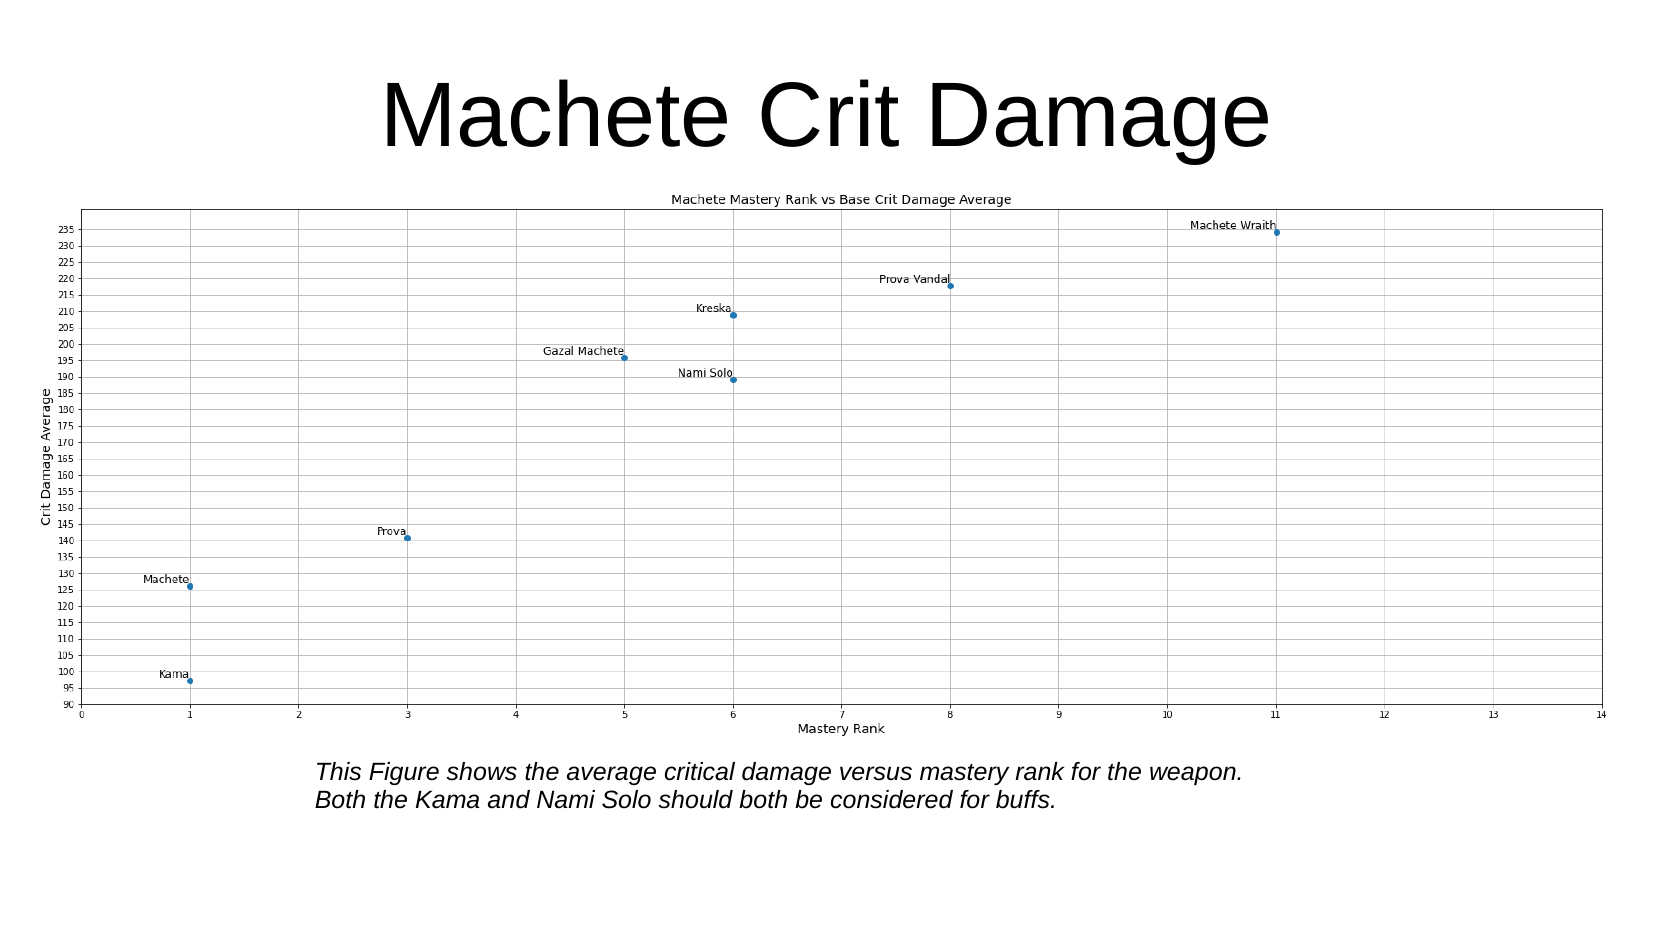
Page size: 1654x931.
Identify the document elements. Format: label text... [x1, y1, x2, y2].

picture [34, 187, 1613, 742]
title Machete Crit Damage [82, 37, 1571, 187]
text_box This Figure shows the average critical damage versus mastery rank for the weapon. Both the Kama and Nami Solo should both be considered for buffs. [300, 750, 1268, 821]
